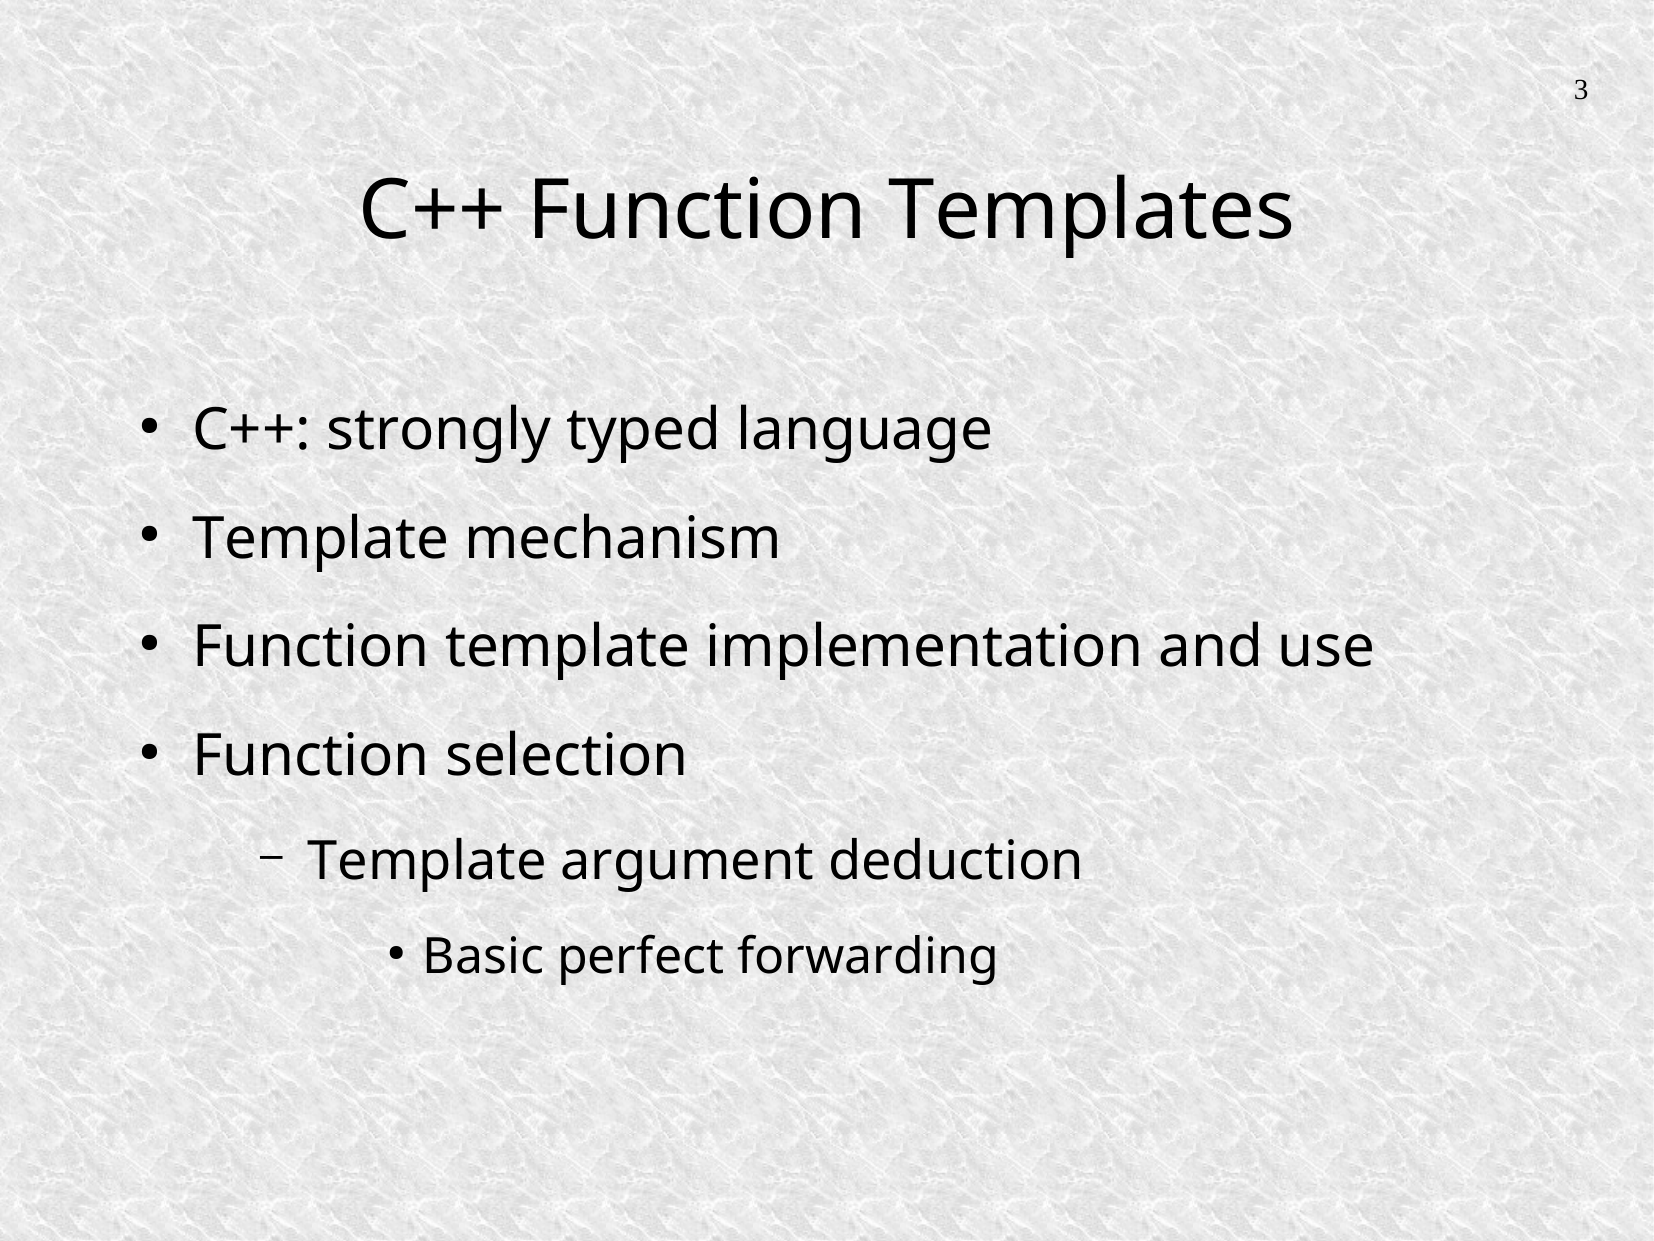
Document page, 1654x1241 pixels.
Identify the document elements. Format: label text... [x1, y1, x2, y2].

picture [0, 0, 1654, 1241]
title C++ Function Templates [121, 102, 1534, 310]
list C++: strongly typed language Template mechanism Function template implementation and use Function selection Template argument deduction Basic perfect forwarding [121, 387, 1534, 1023]
